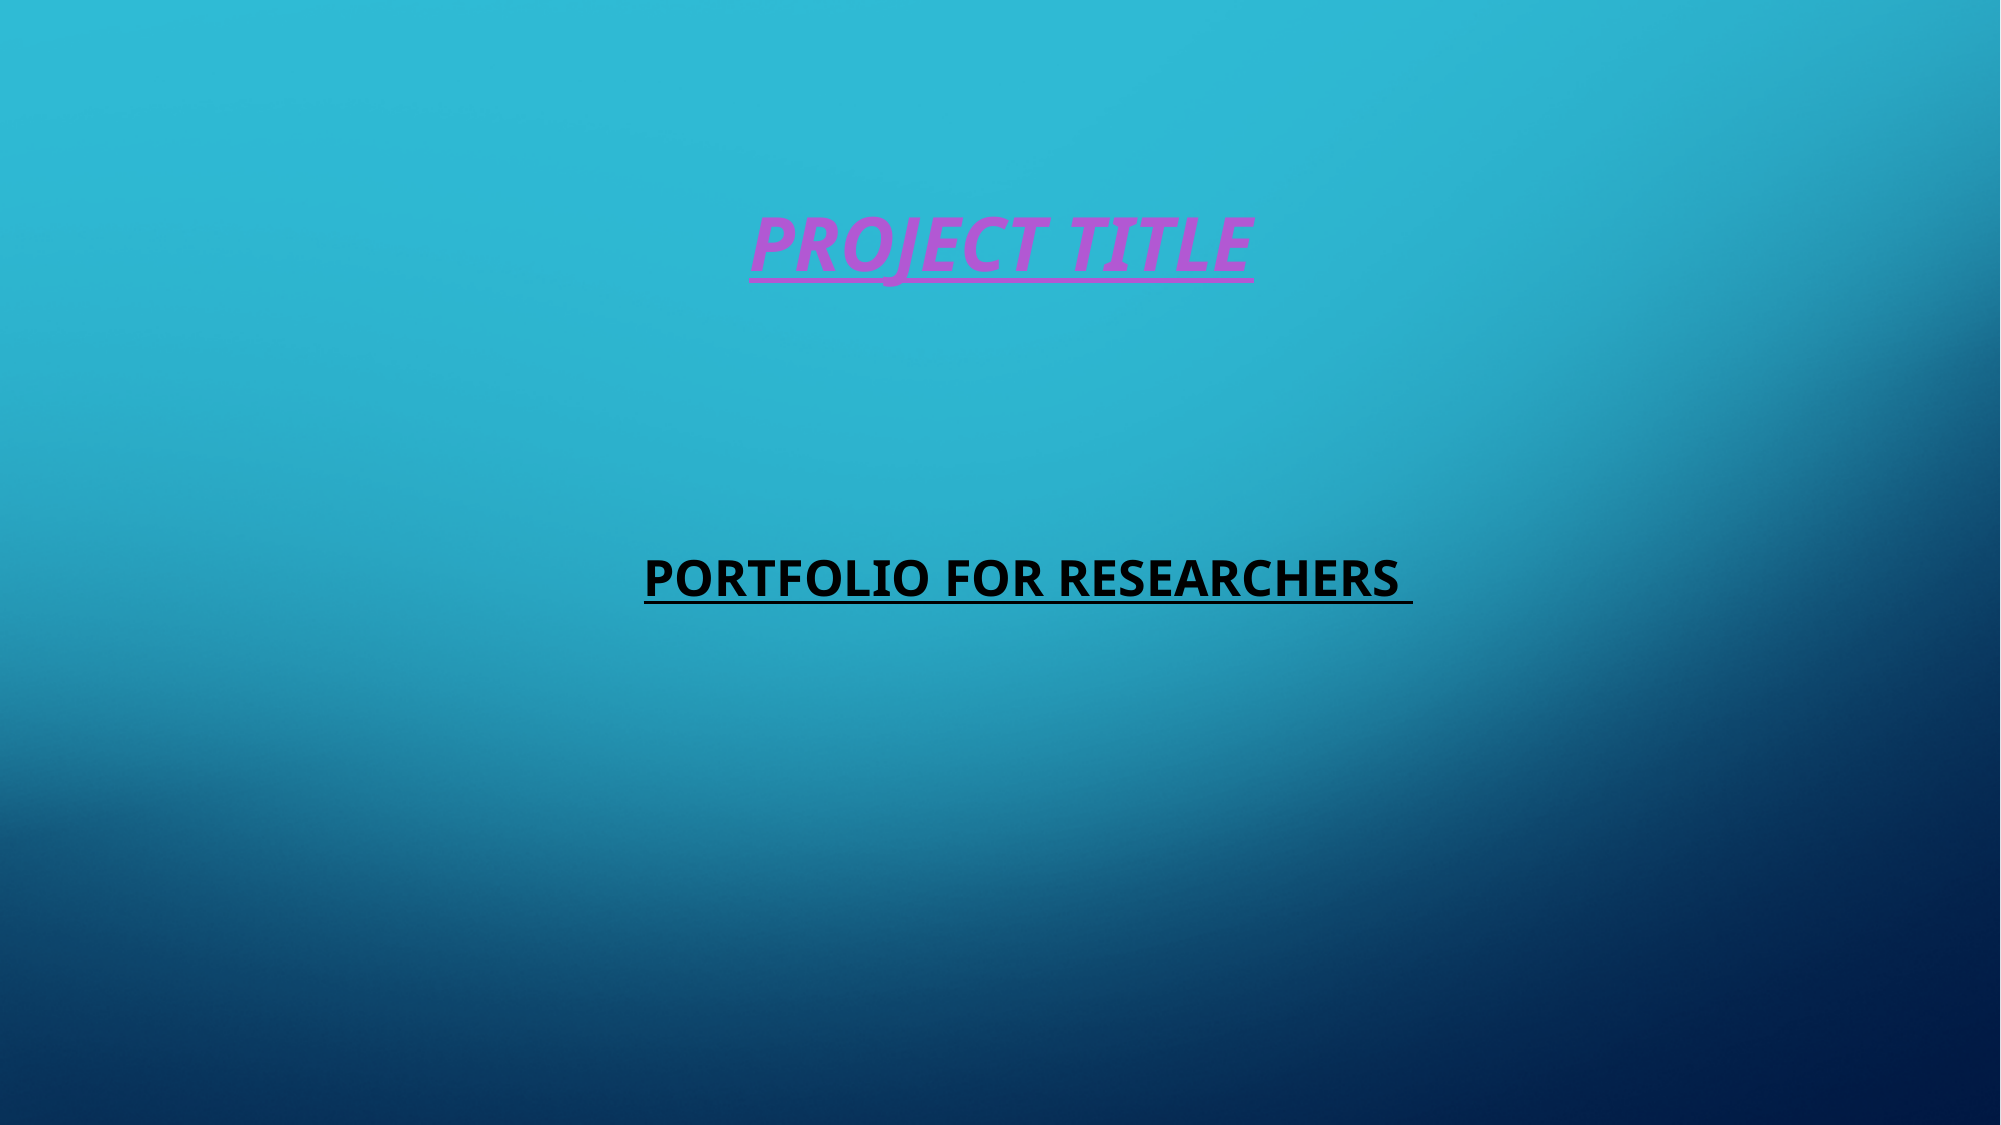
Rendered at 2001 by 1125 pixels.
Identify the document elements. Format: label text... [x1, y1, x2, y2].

title Project title [734, 126, 2000, 369]
list PORTFOLIO FOR RESEARCHERS [628, 527, 1430, 901]
